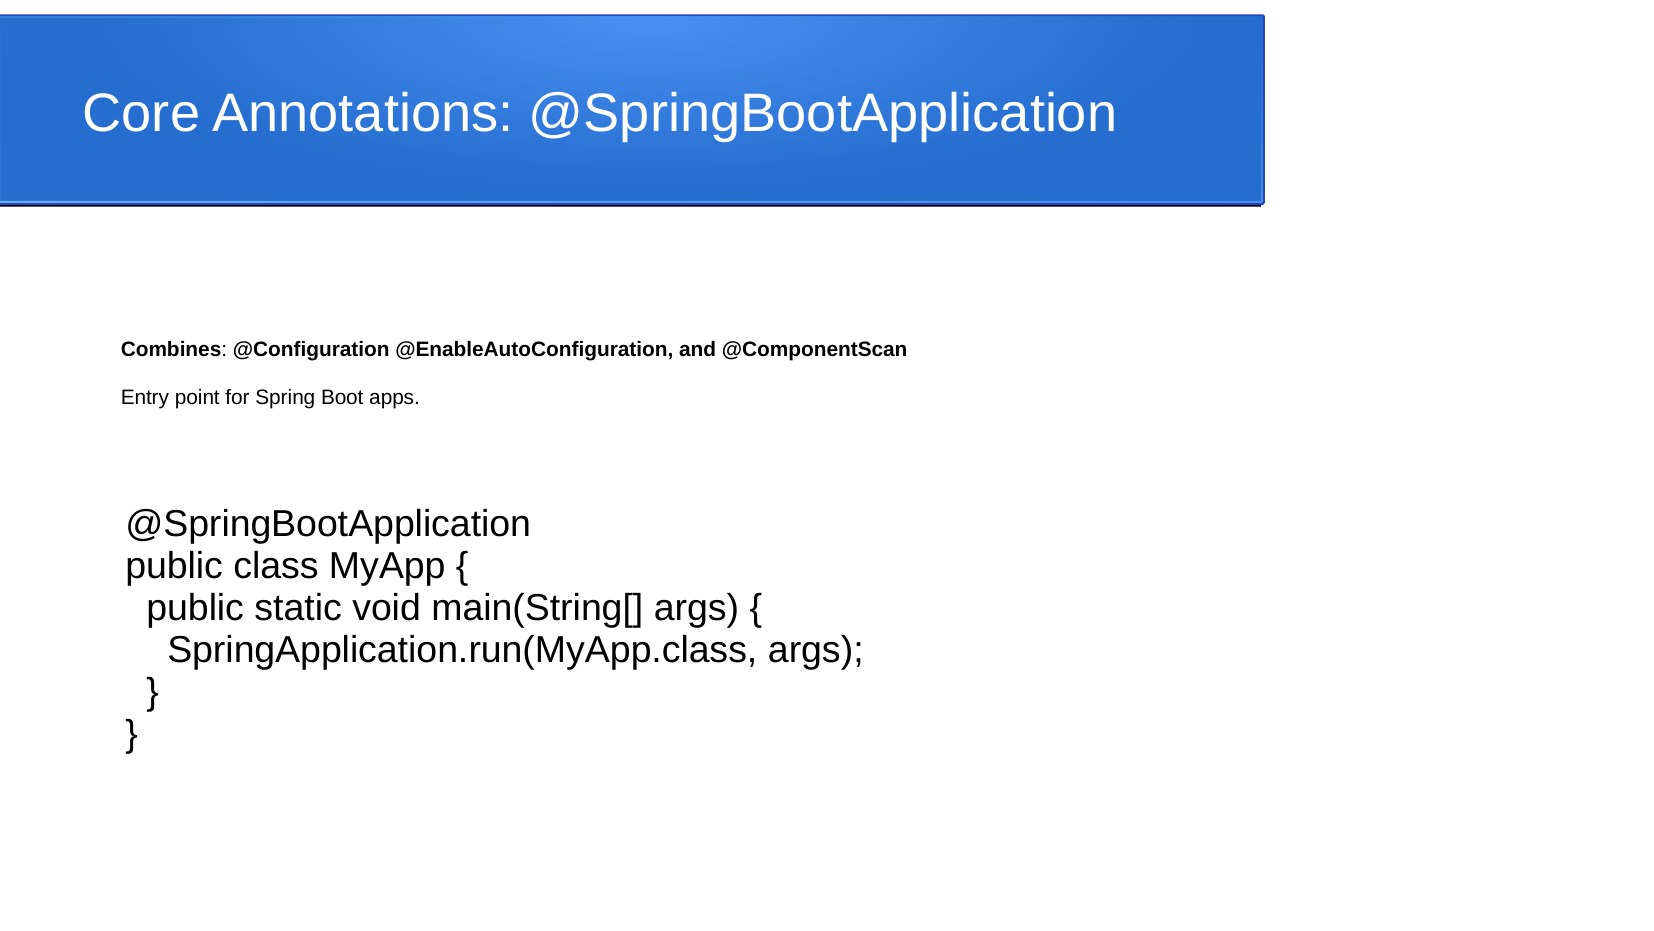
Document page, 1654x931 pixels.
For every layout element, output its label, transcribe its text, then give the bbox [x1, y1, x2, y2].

title Core Annotations: @SpringBootApplication [82, 35, 1235, 189]
text_box @SpringBootApplication public class MyApp { public static void main(String[] args) { SpringApplication.run(MyApp.class, args); } } [110, 495, 901, 762]
text_box Combines: @Configuration @EnableAutoConfiguration, and @ComponentScan Entry point for Spring Boot apps. [106, 330, 1291, 488]
